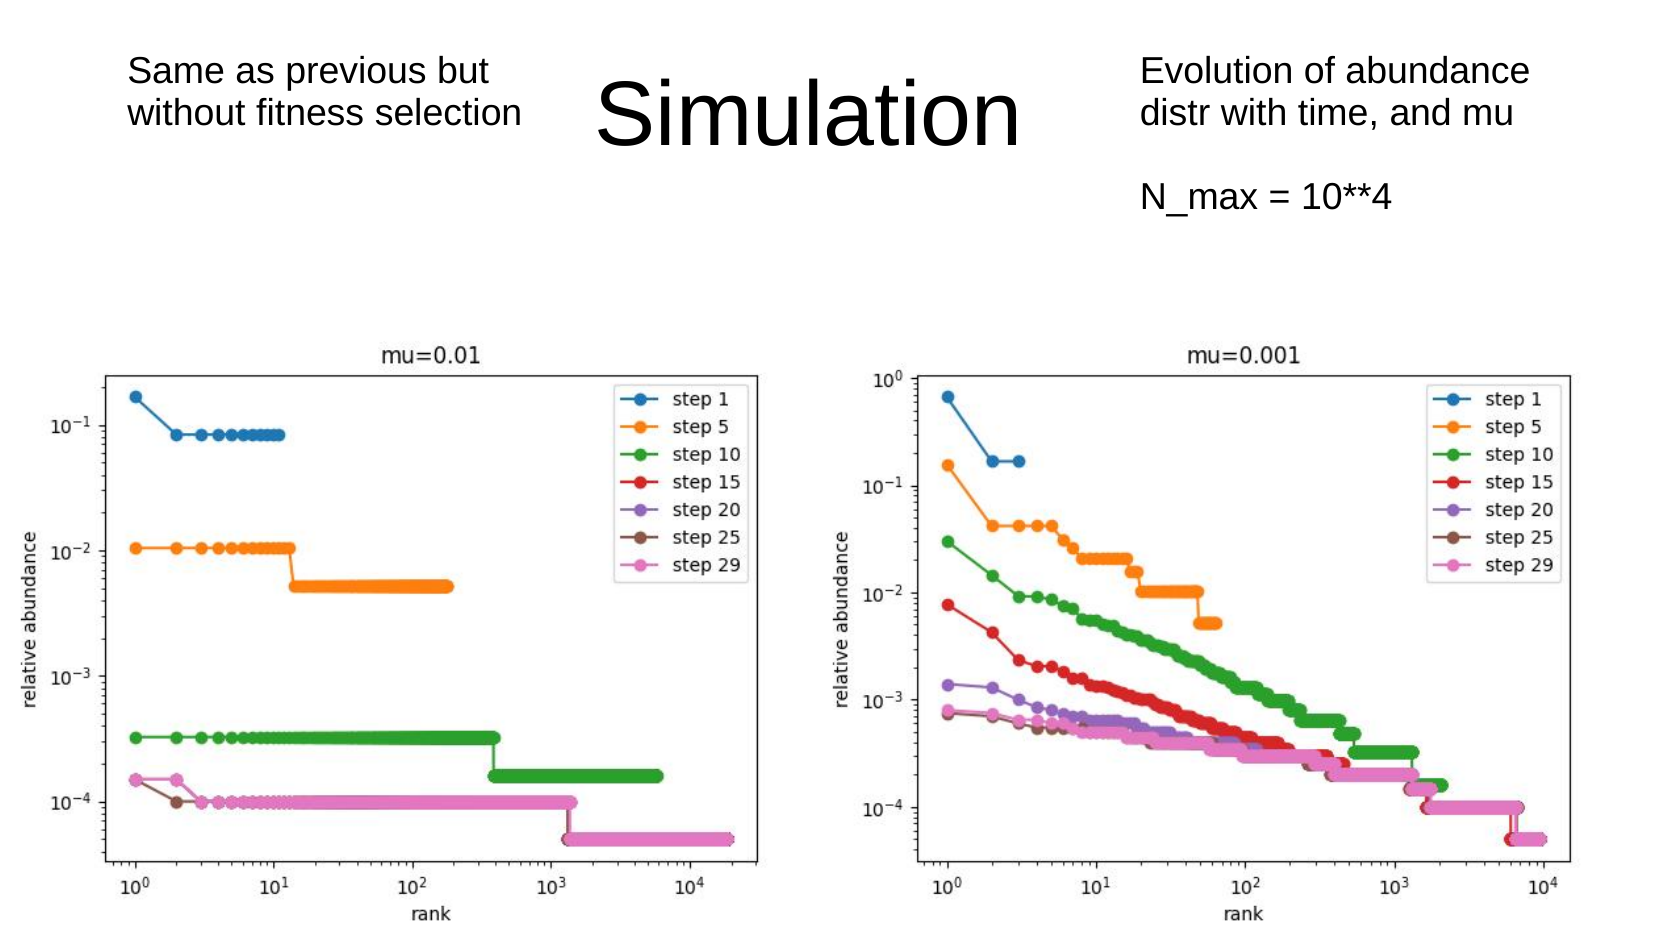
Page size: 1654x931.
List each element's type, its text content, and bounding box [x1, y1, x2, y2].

text_box Evolution of abundance distr with time, and mu N_max = 10**4 [1125, 42, 1576, 226]
picture [0, 299, 1654, 931]
title Simulation [64, 36, 1554, 192]
text_box Same as previous but without fitness selection [112, 42, 563, 184]
